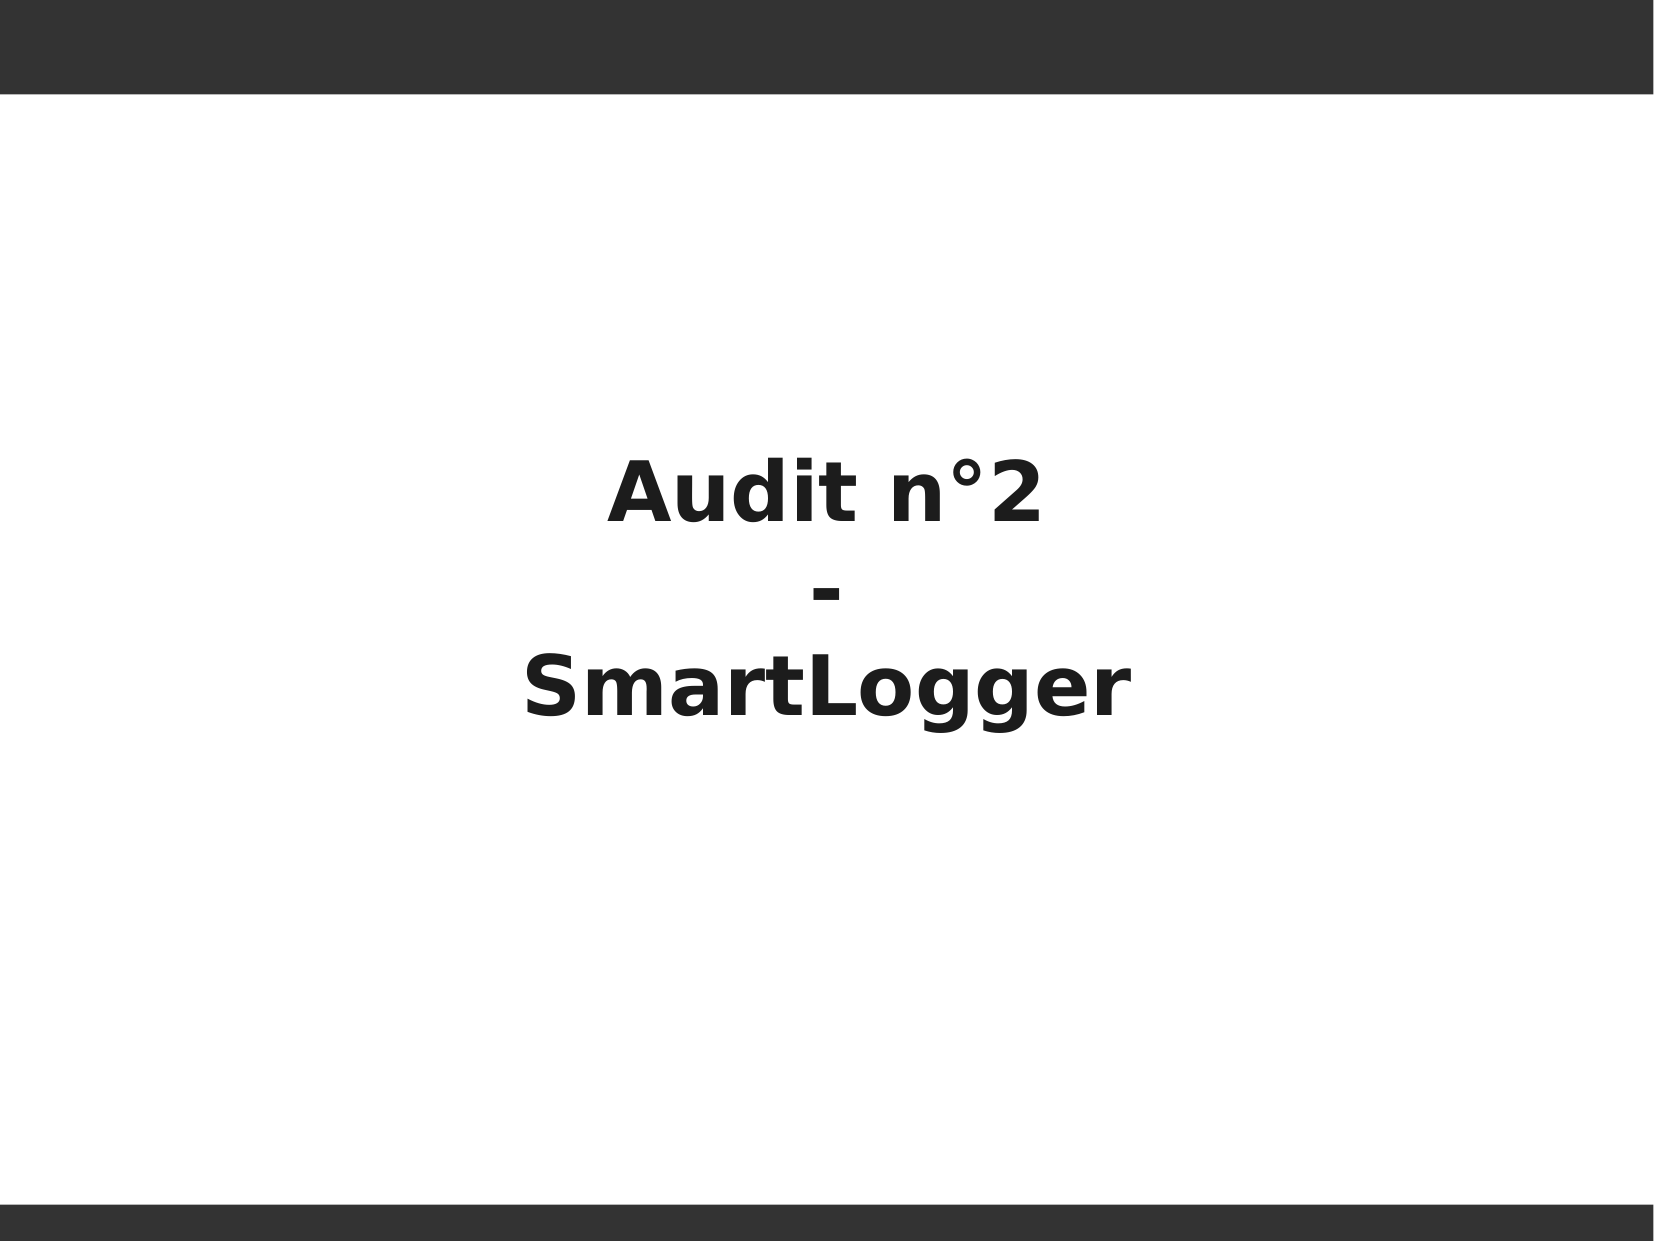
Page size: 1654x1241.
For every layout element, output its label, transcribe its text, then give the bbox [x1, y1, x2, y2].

text_box [0, 0, 1654, 95]
text_box Audit n°2 - SmartLogger [0, 437, 1654, 744]
text_box [0, 1204, 1654, 1241]
